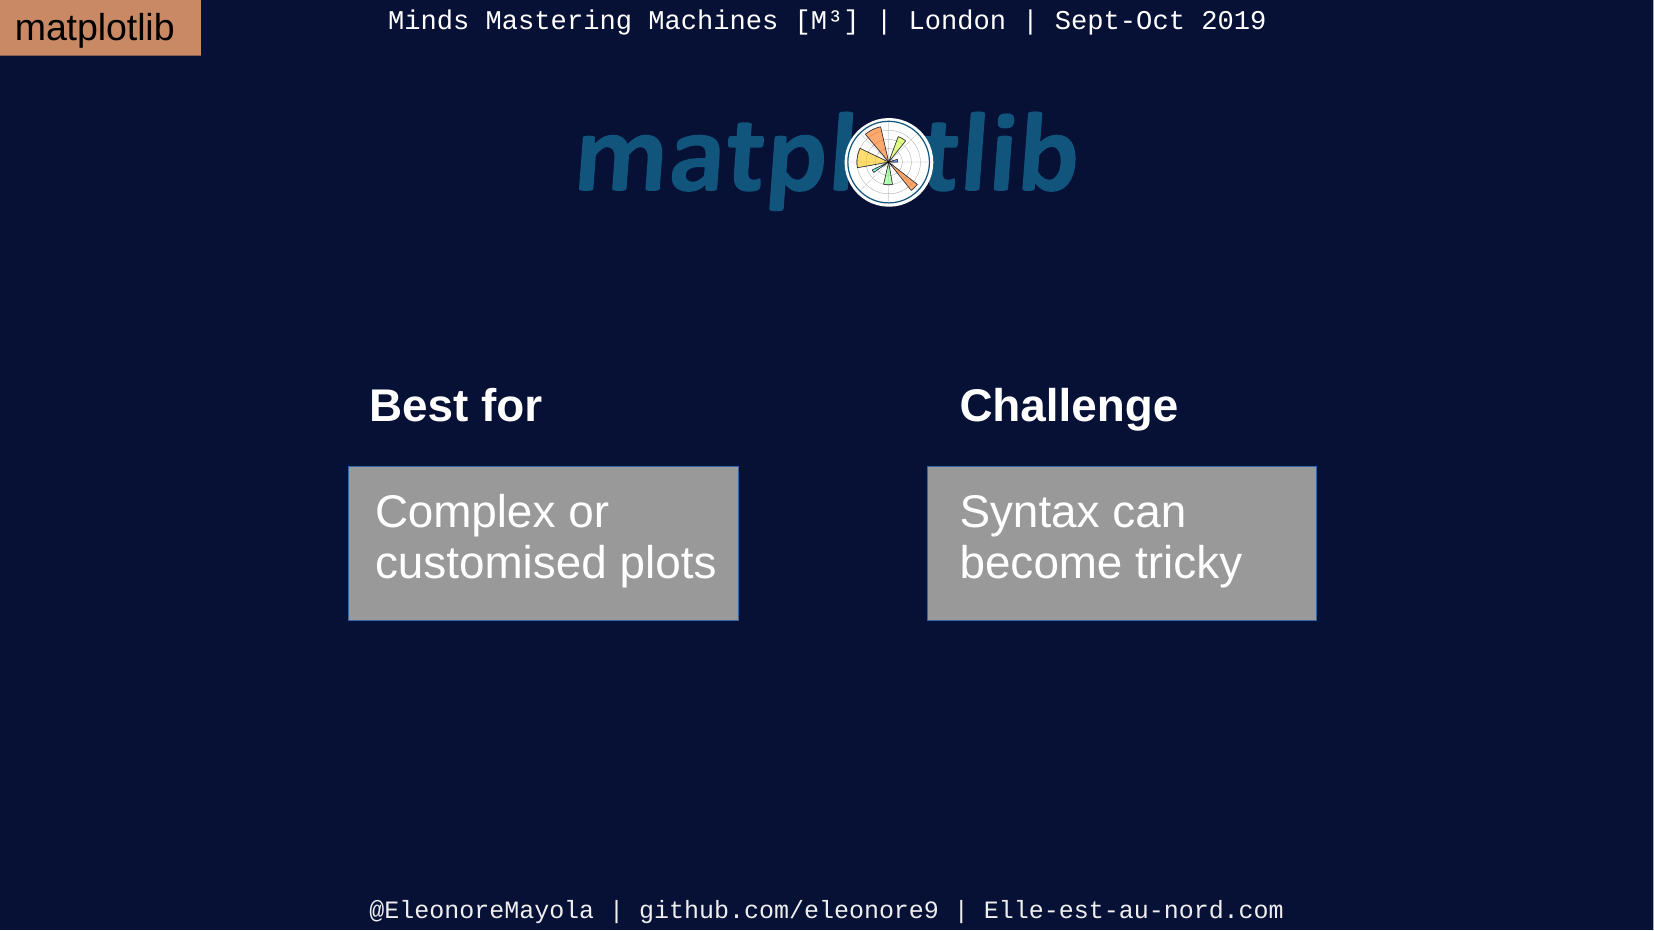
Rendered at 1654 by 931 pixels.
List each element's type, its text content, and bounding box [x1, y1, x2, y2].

text_box Challenge [944, 372, 1300, 439]
text_box Complex or customised plots [360, 478, 798, 647]
text_box @EleonoreMayola | github.com/eleonore9 | Elle-est-au-nord.com [295, 862, 1359, 931]
text_box matplotlib [0, 0, 201, 56]
text_box Best for [354, 372, 709, 439]
text_box [927, 466, 1317, 621]
text_box Syntax can become tricky [944, 478, 1288, 596]
text_box Minds Mastering Machines [M³] | London | Sept-Oct 2019 [265, 0, 1388, 60]
text_box [348, 466, 739, 621]
picture [556, 92, 1105, 225]
